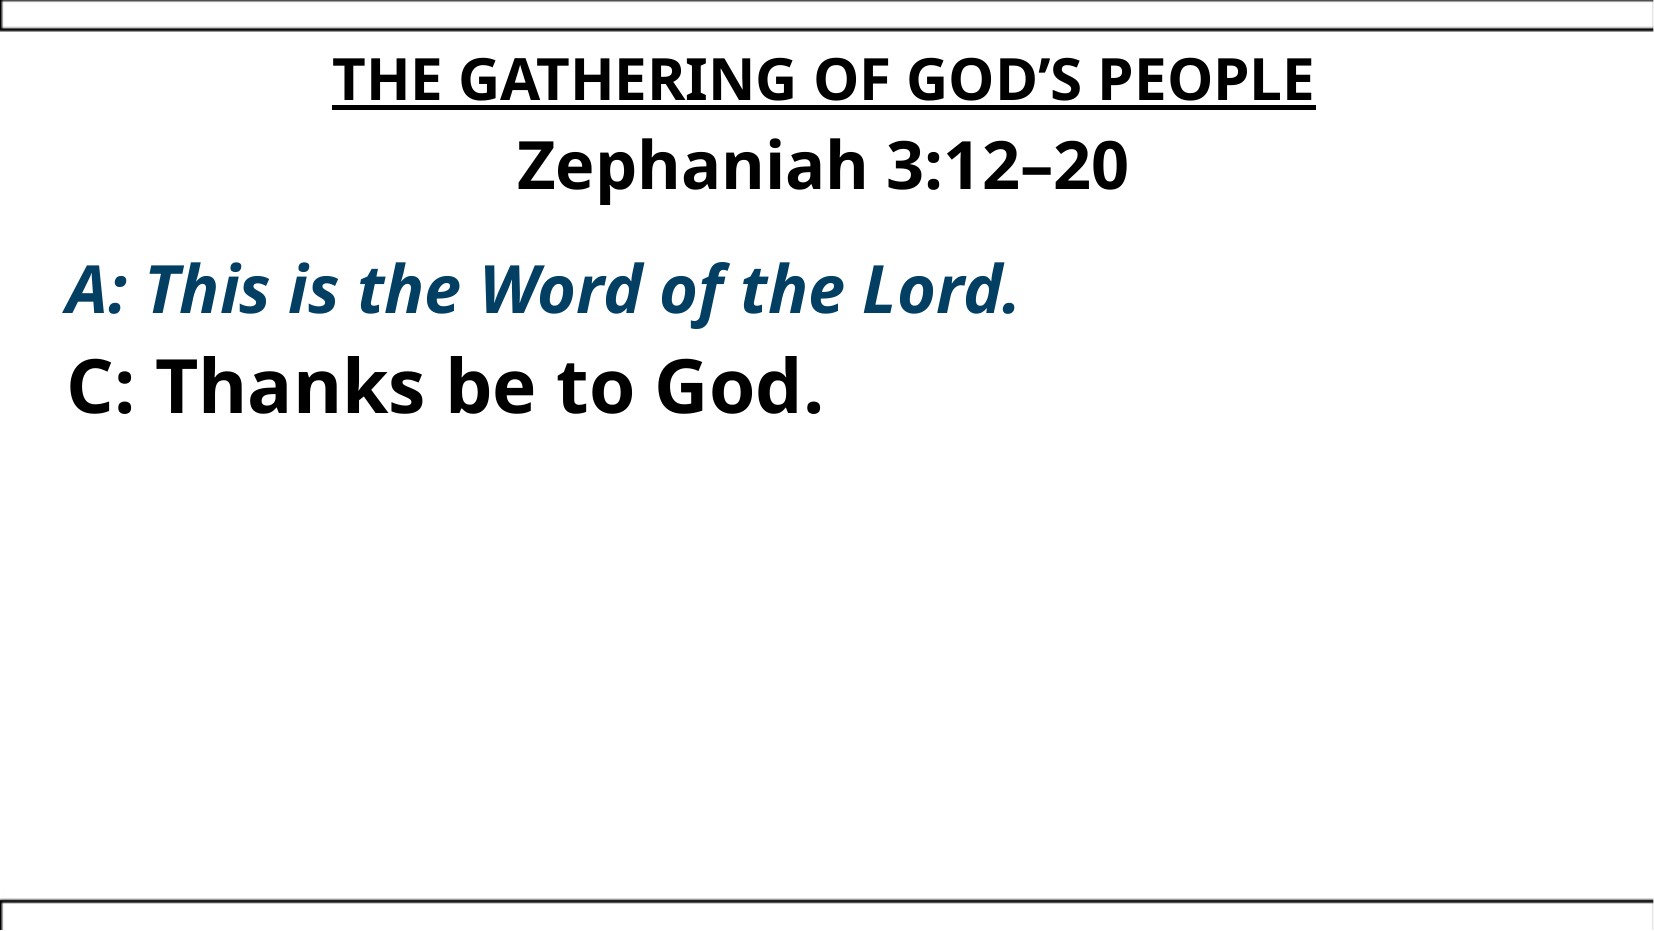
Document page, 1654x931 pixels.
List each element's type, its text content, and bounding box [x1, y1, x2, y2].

picture [0, 0, 1654, 930]
text_box THE GATHERING OF GOD’S PEOPLE Zephaniah 3:12–20 A: This is the Word of the Lord. C: Thanks be to God. [51, 31, 1597, 434]
